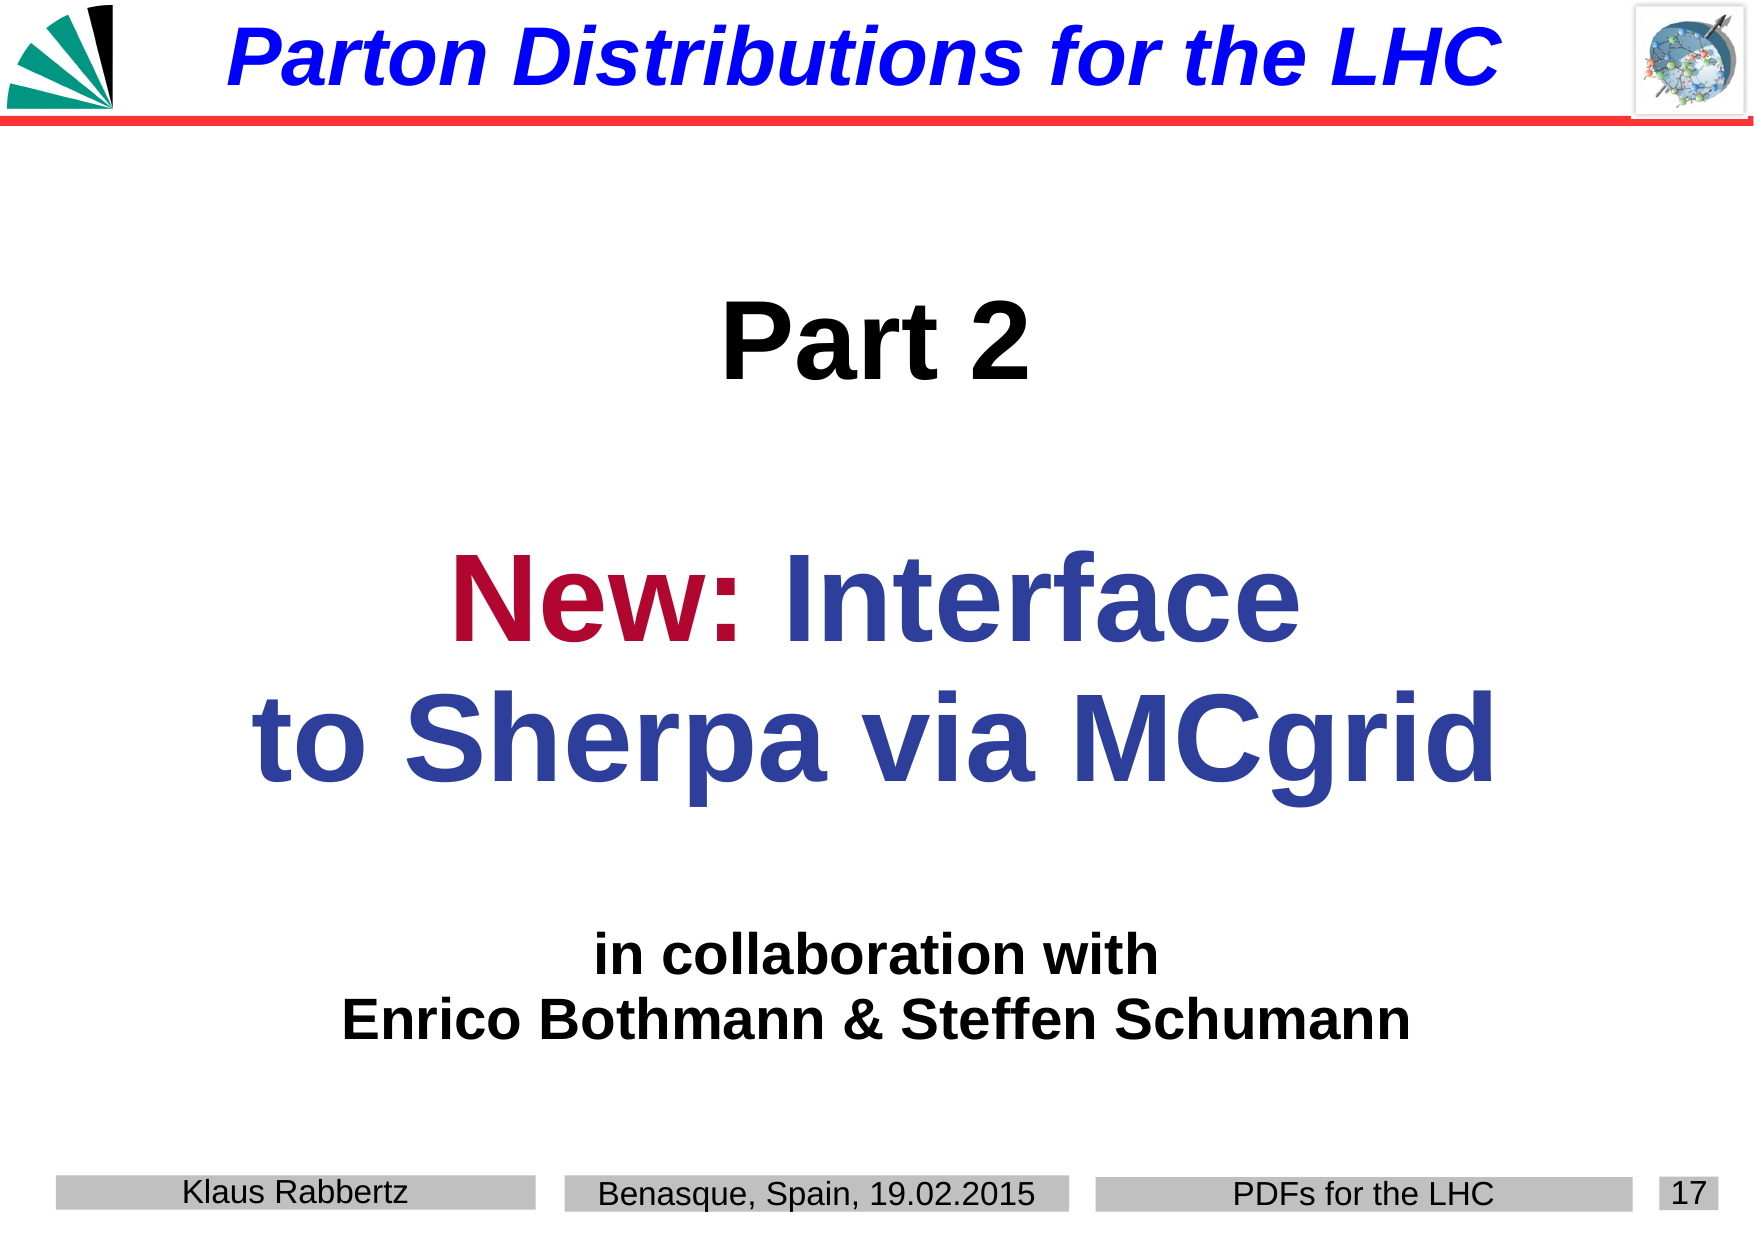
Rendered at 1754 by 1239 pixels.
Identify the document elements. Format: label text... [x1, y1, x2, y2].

picture [1631, 2, 1748, 119]
text_box Part 2 New: Interface to Sherpa via MCgrid [239, 271, 1514, 816]
text_box in collaboration with Enrico Bothmann & Steffen Schumann [329, 915, 1425, 1059]
title Parton Distributions for the LHC [123, 0, 1606, 114]
picture [7, 5, 113, 110]
